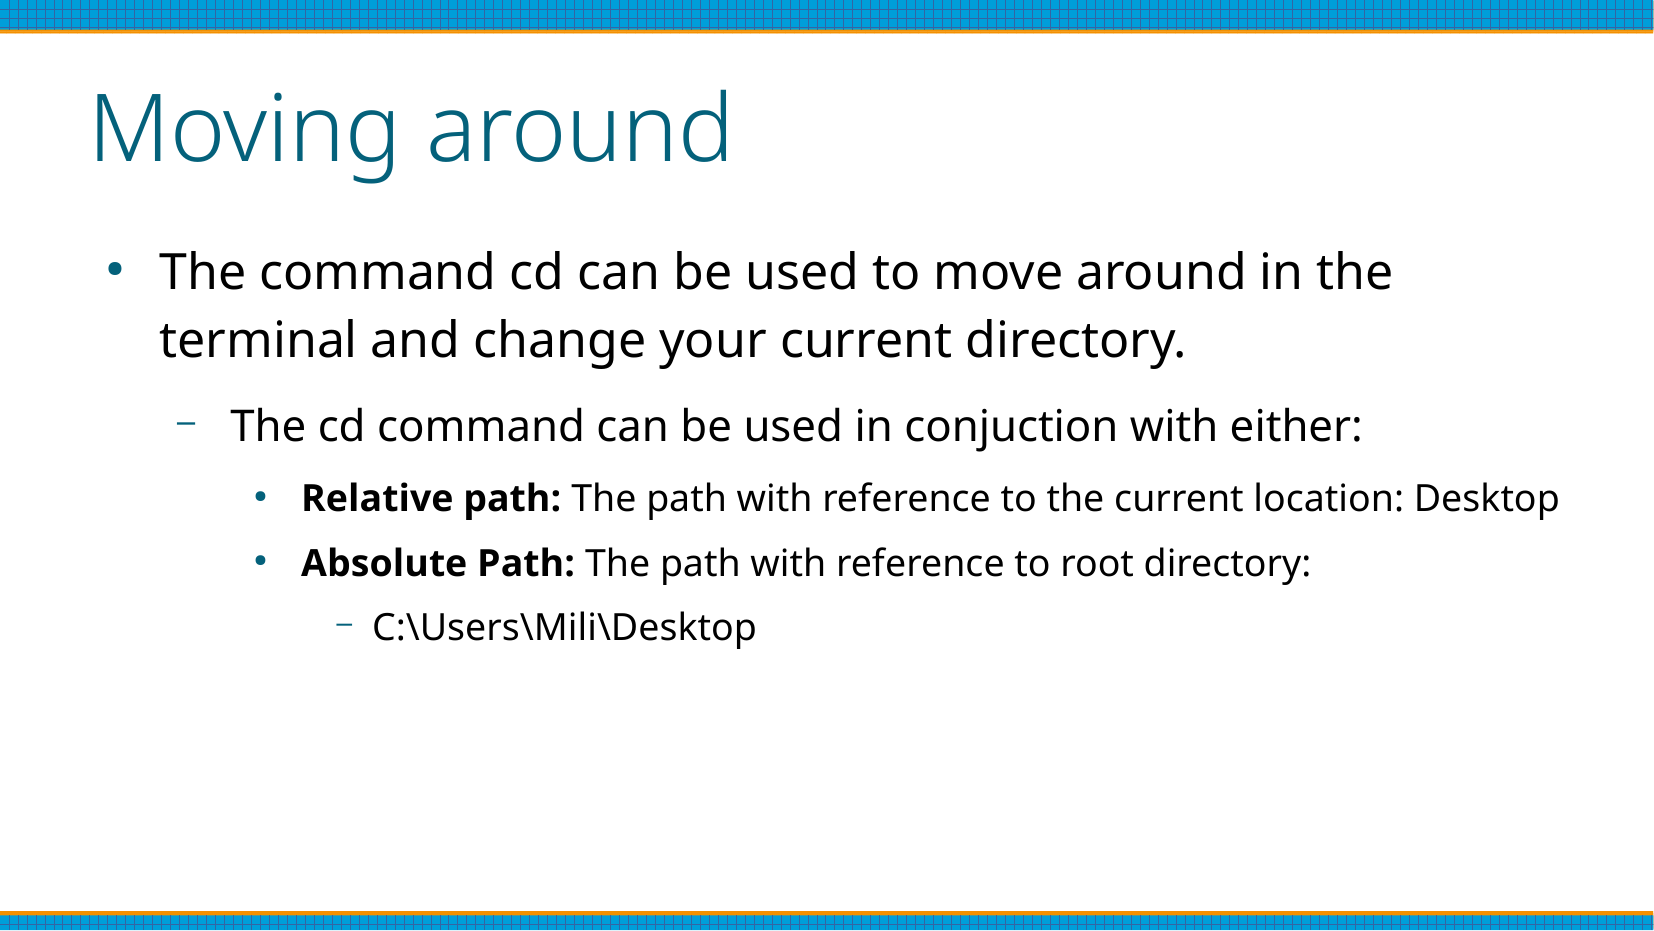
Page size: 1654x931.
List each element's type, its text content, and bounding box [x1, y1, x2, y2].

title Moving around [88, 44, 1565, 207]
list The command cd can be used to move around in the terminal and change your current directory. The cd command can be used in conjuction with either: Relative path: The path with reference to the current location: Desktop Absolute Path: The path with reference to root directory: C:\Users\Mili\Desktop [88, 236, 1565, 901]
